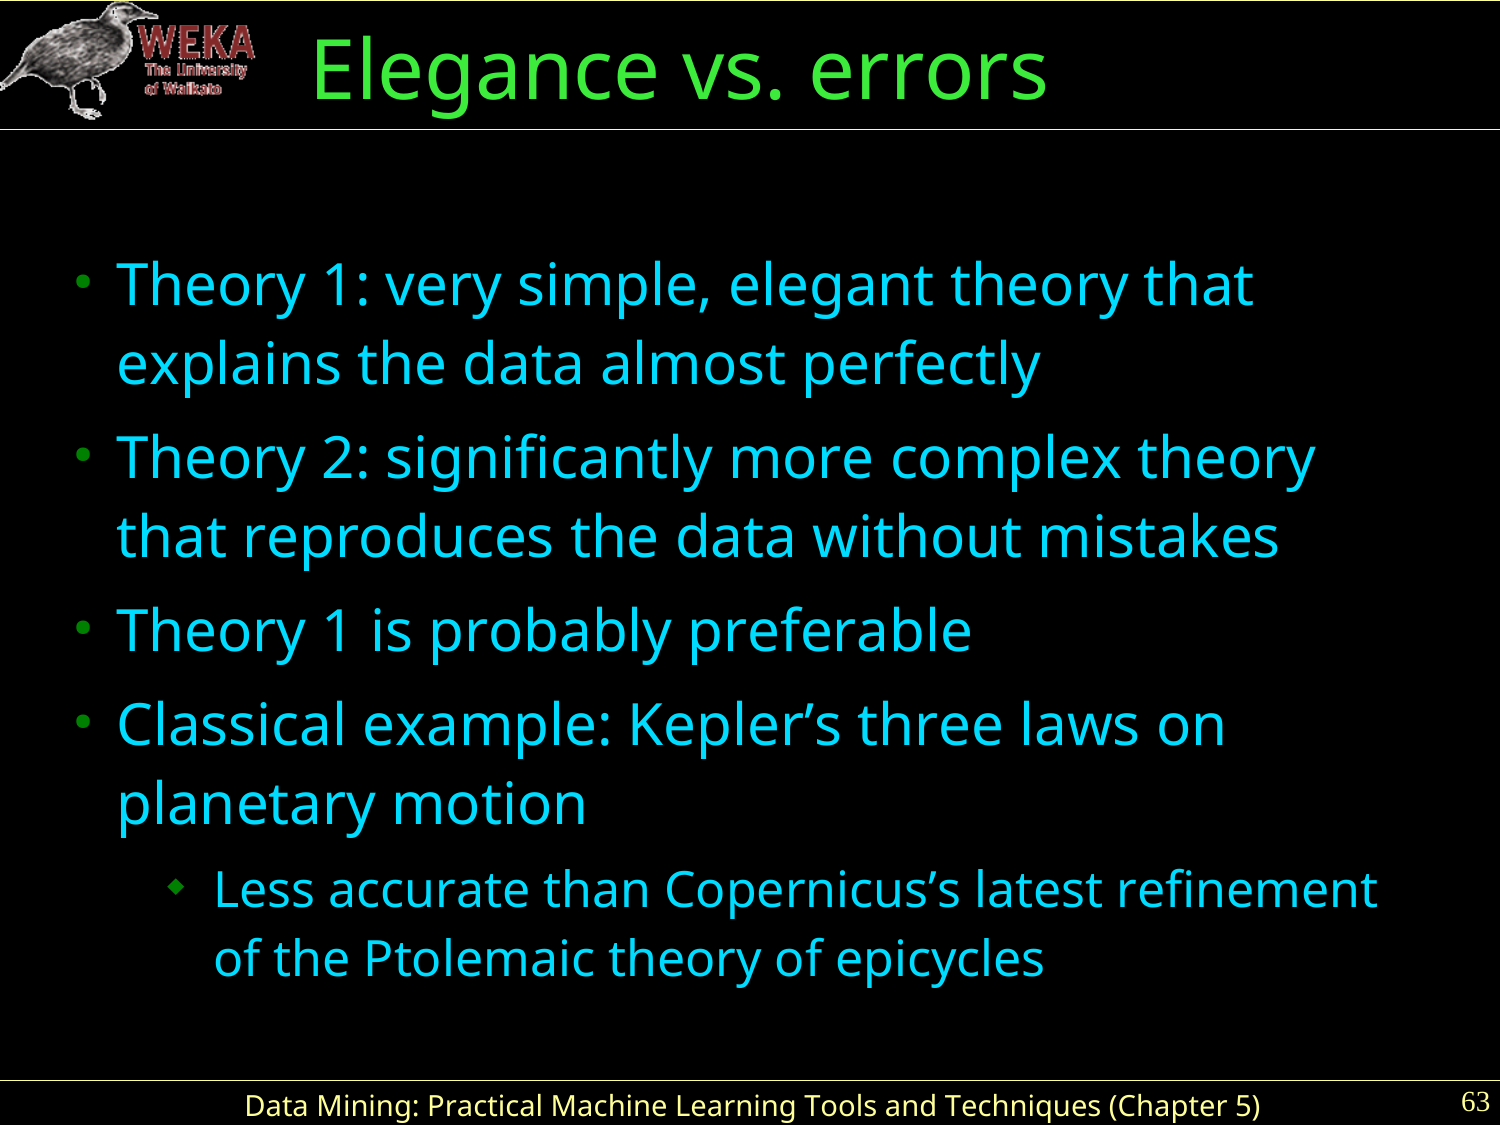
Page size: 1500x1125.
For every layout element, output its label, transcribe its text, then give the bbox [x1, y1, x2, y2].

title Elegance vs. errors [295, 0, 1500, 148]
picture [0, 1, 266, 129]
text_box Theory 1: very simple, elegant theory that explains the data almost perfectly Theory 2: significantly more complex theory that reproduces the data without mistakes Theory 1 is probably preferable Classical example: Kepler’s three laws on planetary motion Less accurate than Copernicus’s latest refinement of the Ptolemaic theory of epicycles [59, 236, 1417, 916]
